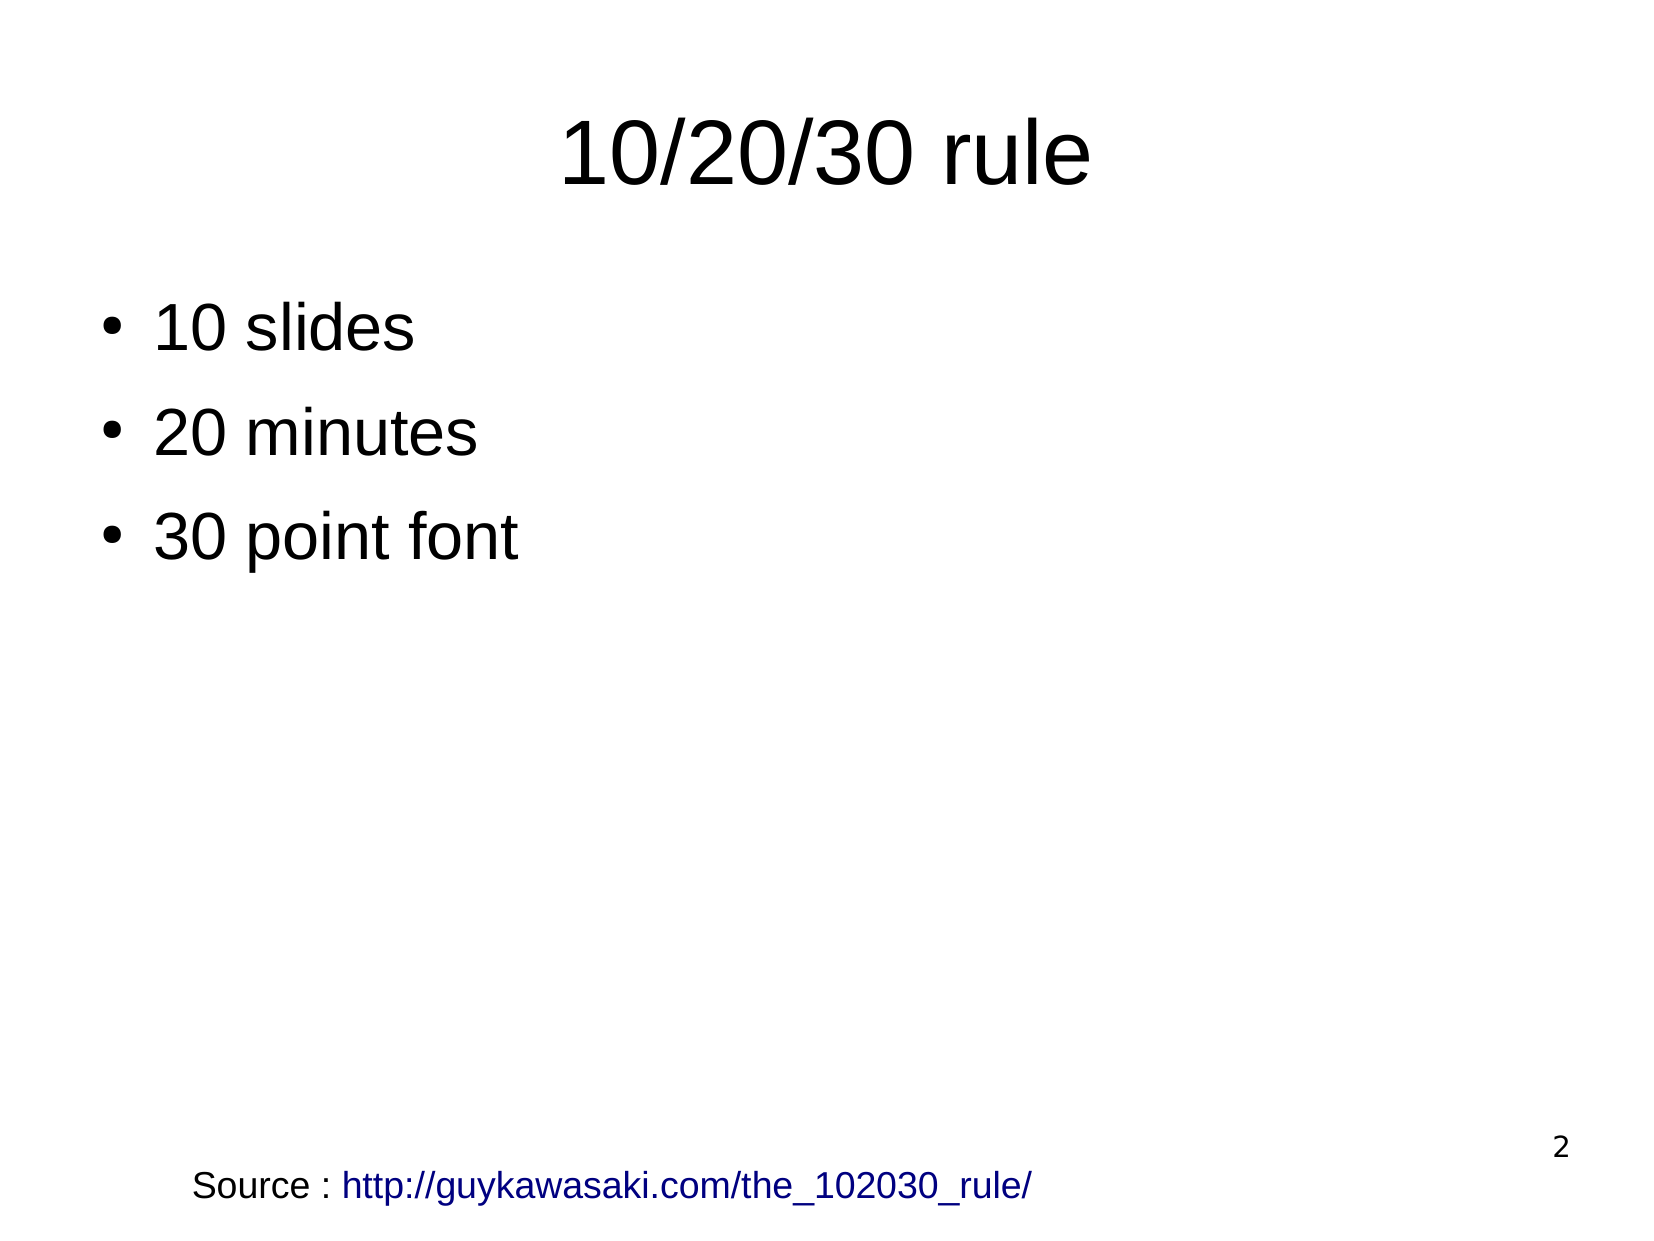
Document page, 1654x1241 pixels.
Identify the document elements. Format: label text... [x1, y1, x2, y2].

text_box Source : http://guykawasaki.com/the_102030_rule/ [141, 1157, 1371, 1215]
title 10/20/30 rule [82, 49, 1571, 257]
list 10 slides 20 minutes 30 point font [82, 290, 1571, 1010]
